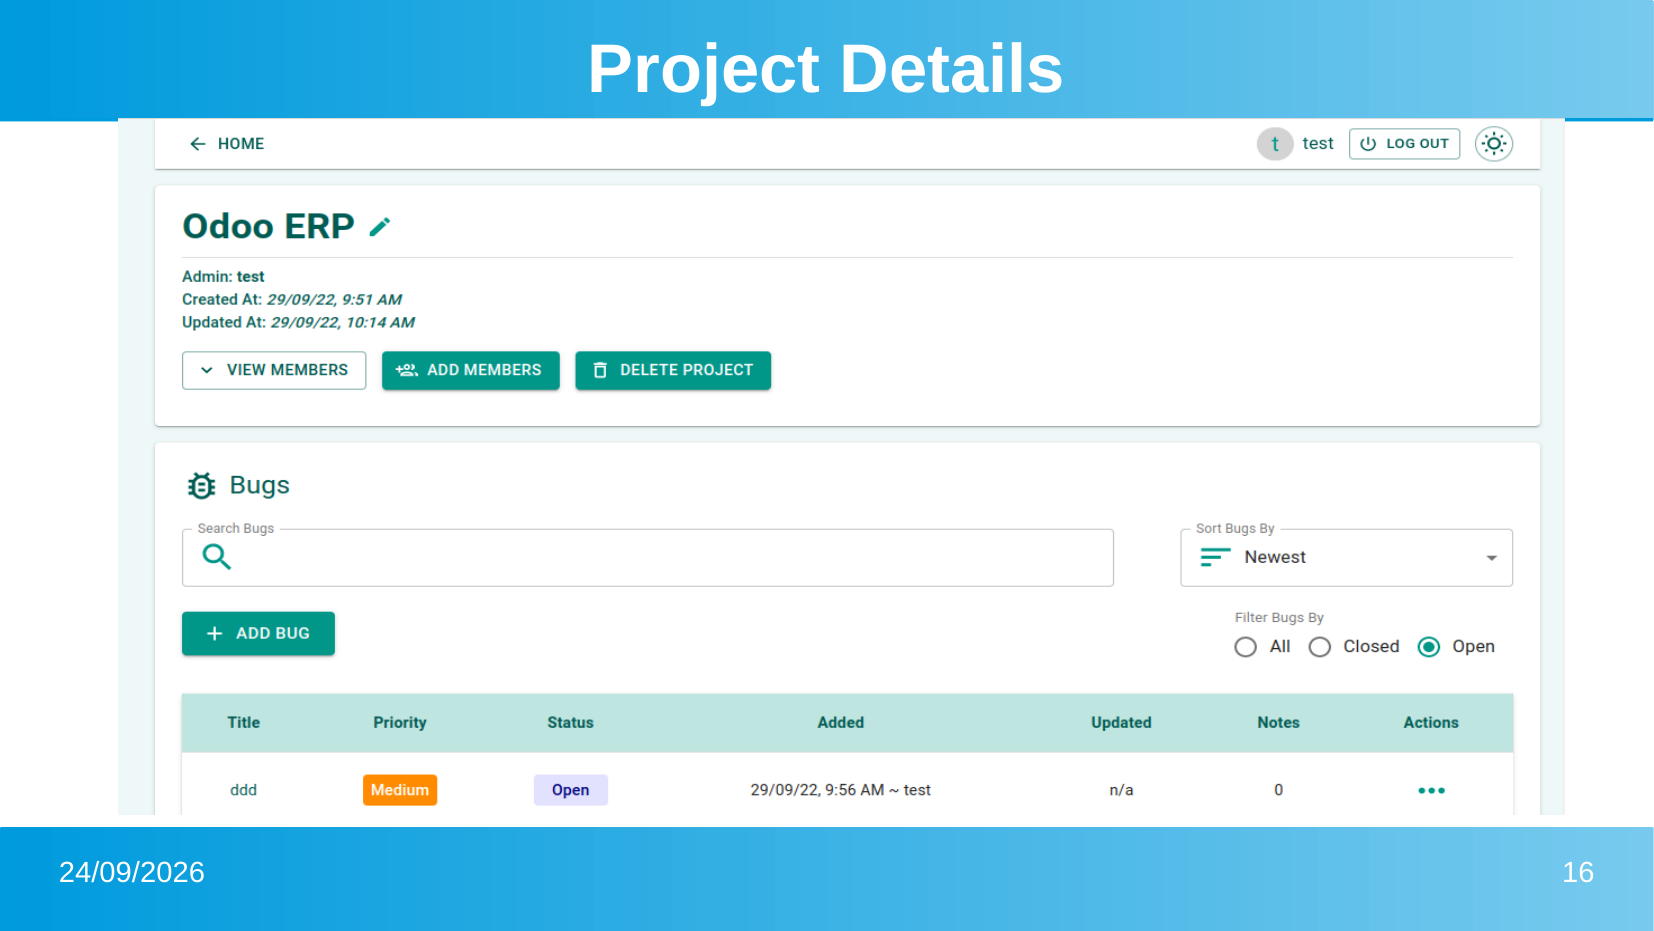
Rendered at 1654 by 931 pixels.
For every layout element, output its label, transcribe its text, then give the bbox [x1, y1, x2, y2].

picture [118, 118, 1565, 815]
title Project Details [59, 29, 1595, 108]
